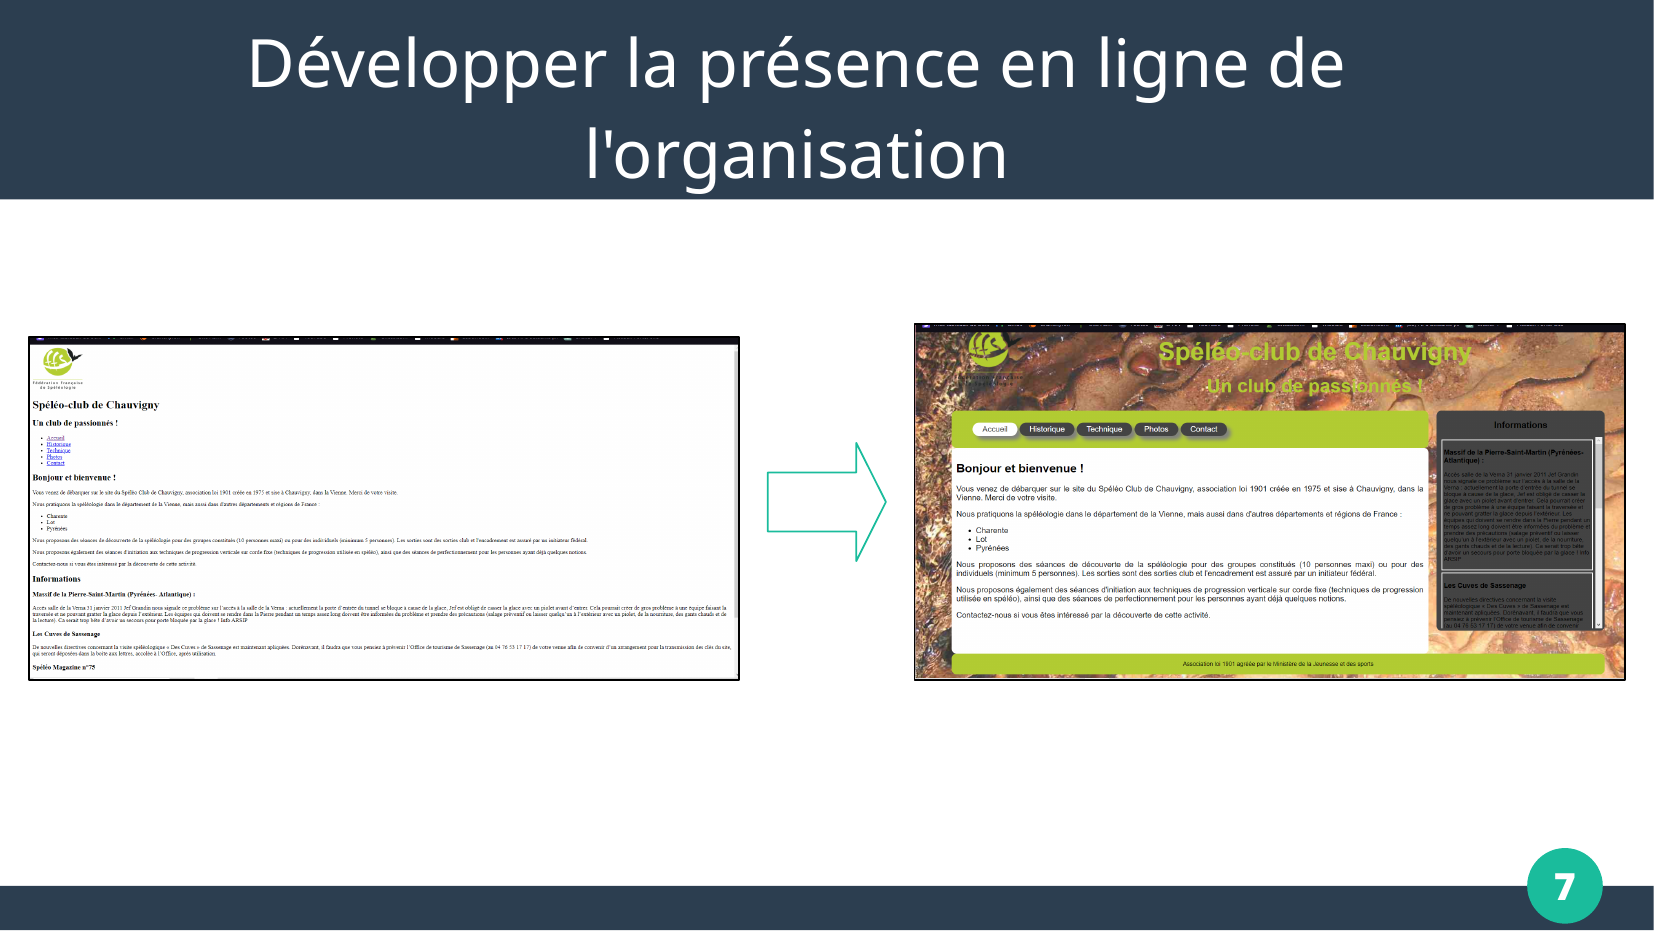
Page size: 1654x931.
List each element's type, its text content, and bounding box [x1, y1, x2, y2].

picture [915, 324, 1625, 680]
text_box [767, 442, 886, 562]
text_box Développer la présence en ligne de l'organisation [29, 36, 1565, 178]
picture [29, 337, 739, 680]
